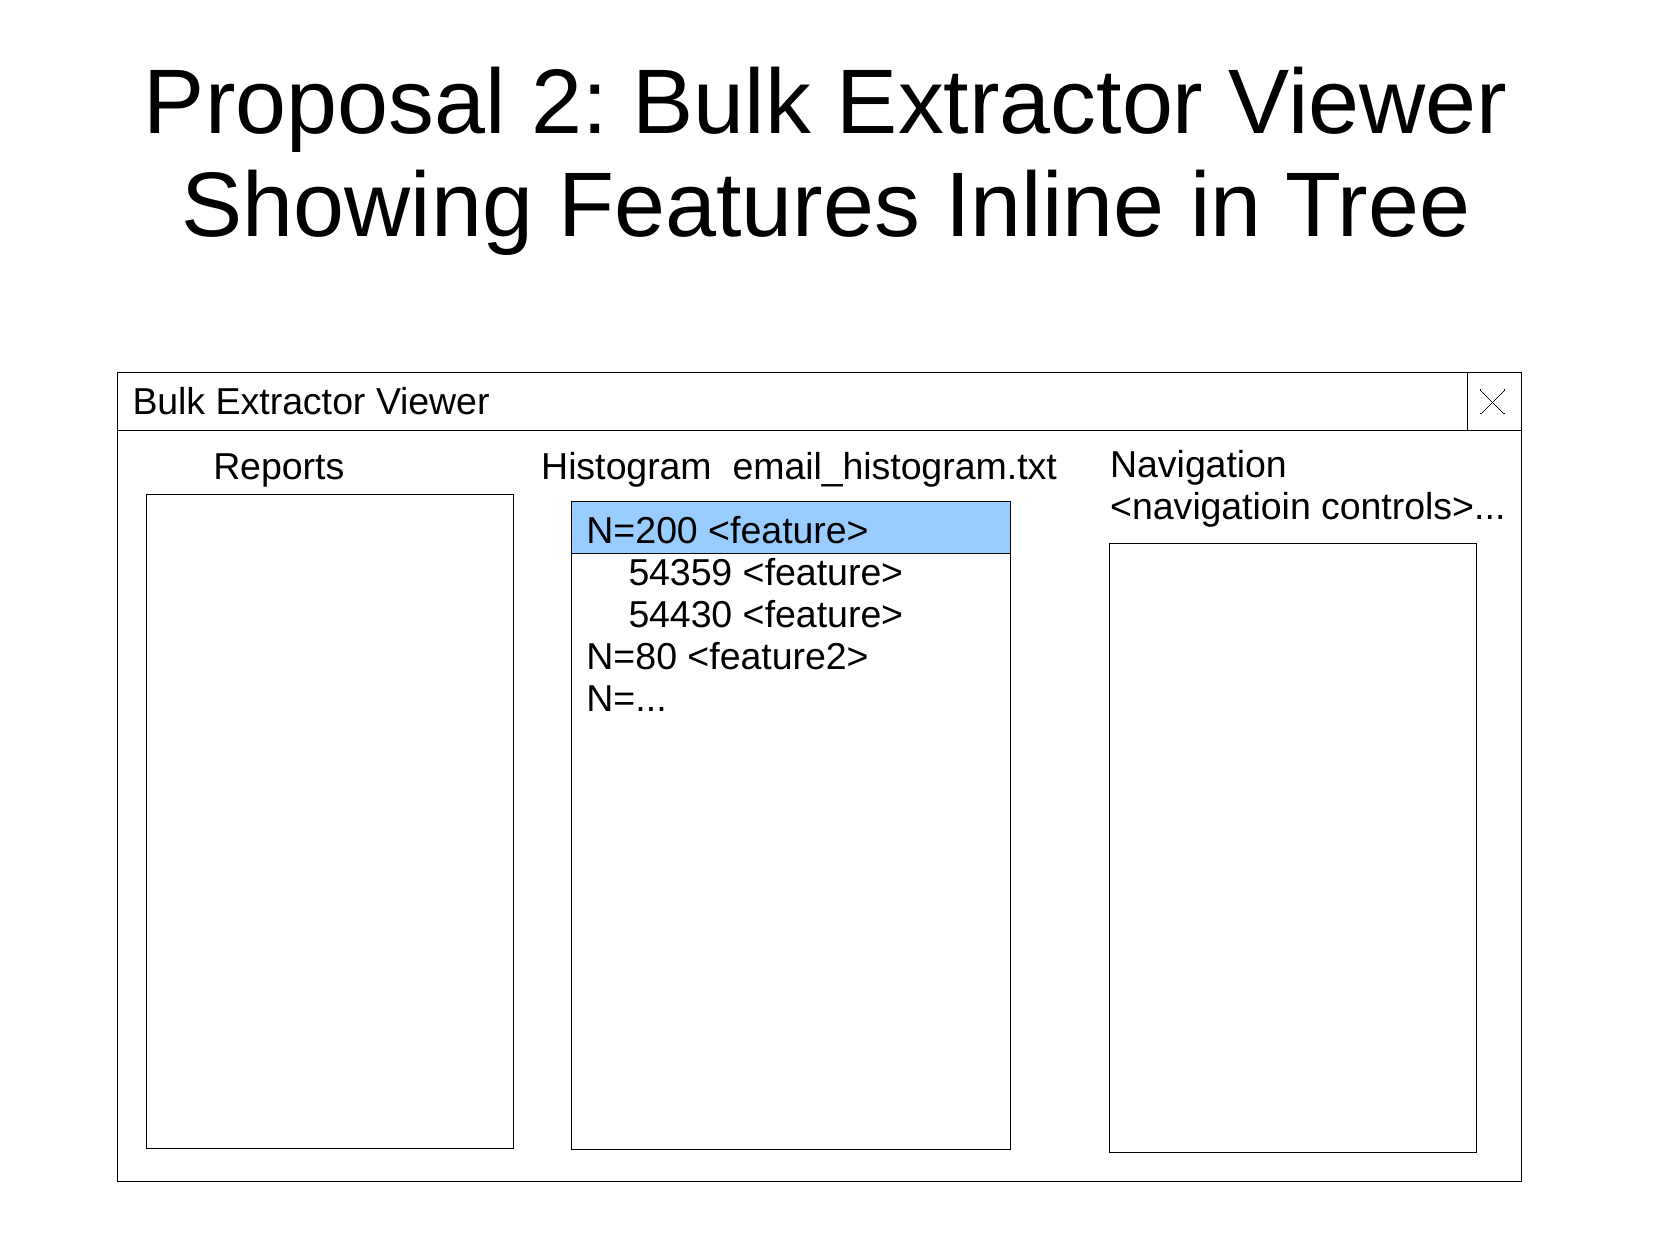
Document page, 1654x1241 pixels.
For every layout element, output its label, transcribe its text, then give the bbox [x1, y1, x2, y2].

text_box Reports [198, 438, 337, 500]
text_box Bulk Extractor Viewer [117, 373, 874, 435]
text_box N=200 <feature> 54359 <feature> 54430 <feature> N=80 <feature2> N=... [571, 501, 861, 751]
text_box Navigation <navigatioin controls>... [1095, 436, 1449, 545]
title Proposal 2: Bulk Extractor Viewer Showing Features Inline in Tree [82, 38, 1571, 267]
text_box [861, 502, 1010, 554]
text_box Histogram email_histogram.txt [526, 438, 978, 500]
